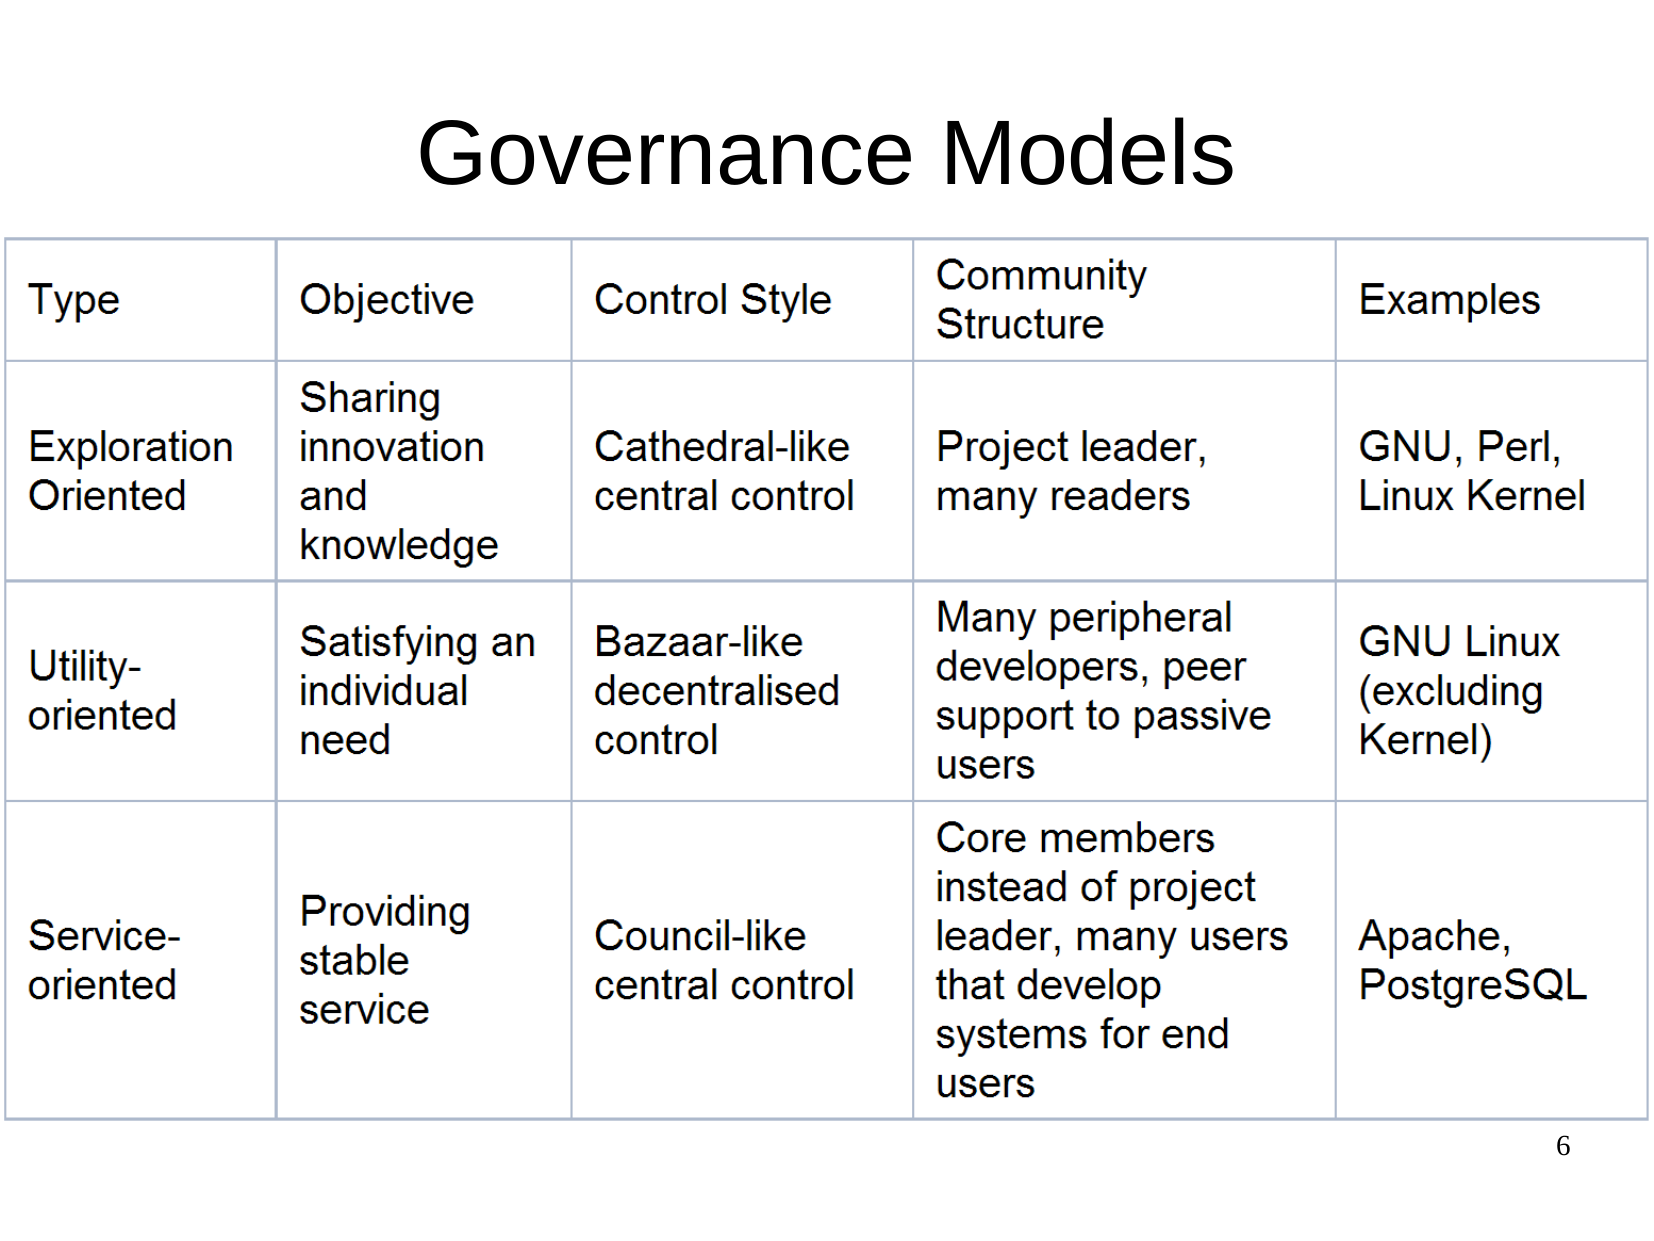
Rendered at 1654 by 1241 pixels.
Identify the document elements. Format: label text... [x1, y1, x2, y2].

title Governance Models [82, 49, 1571, 233]
picture [0, 233, 1654, 1125]
